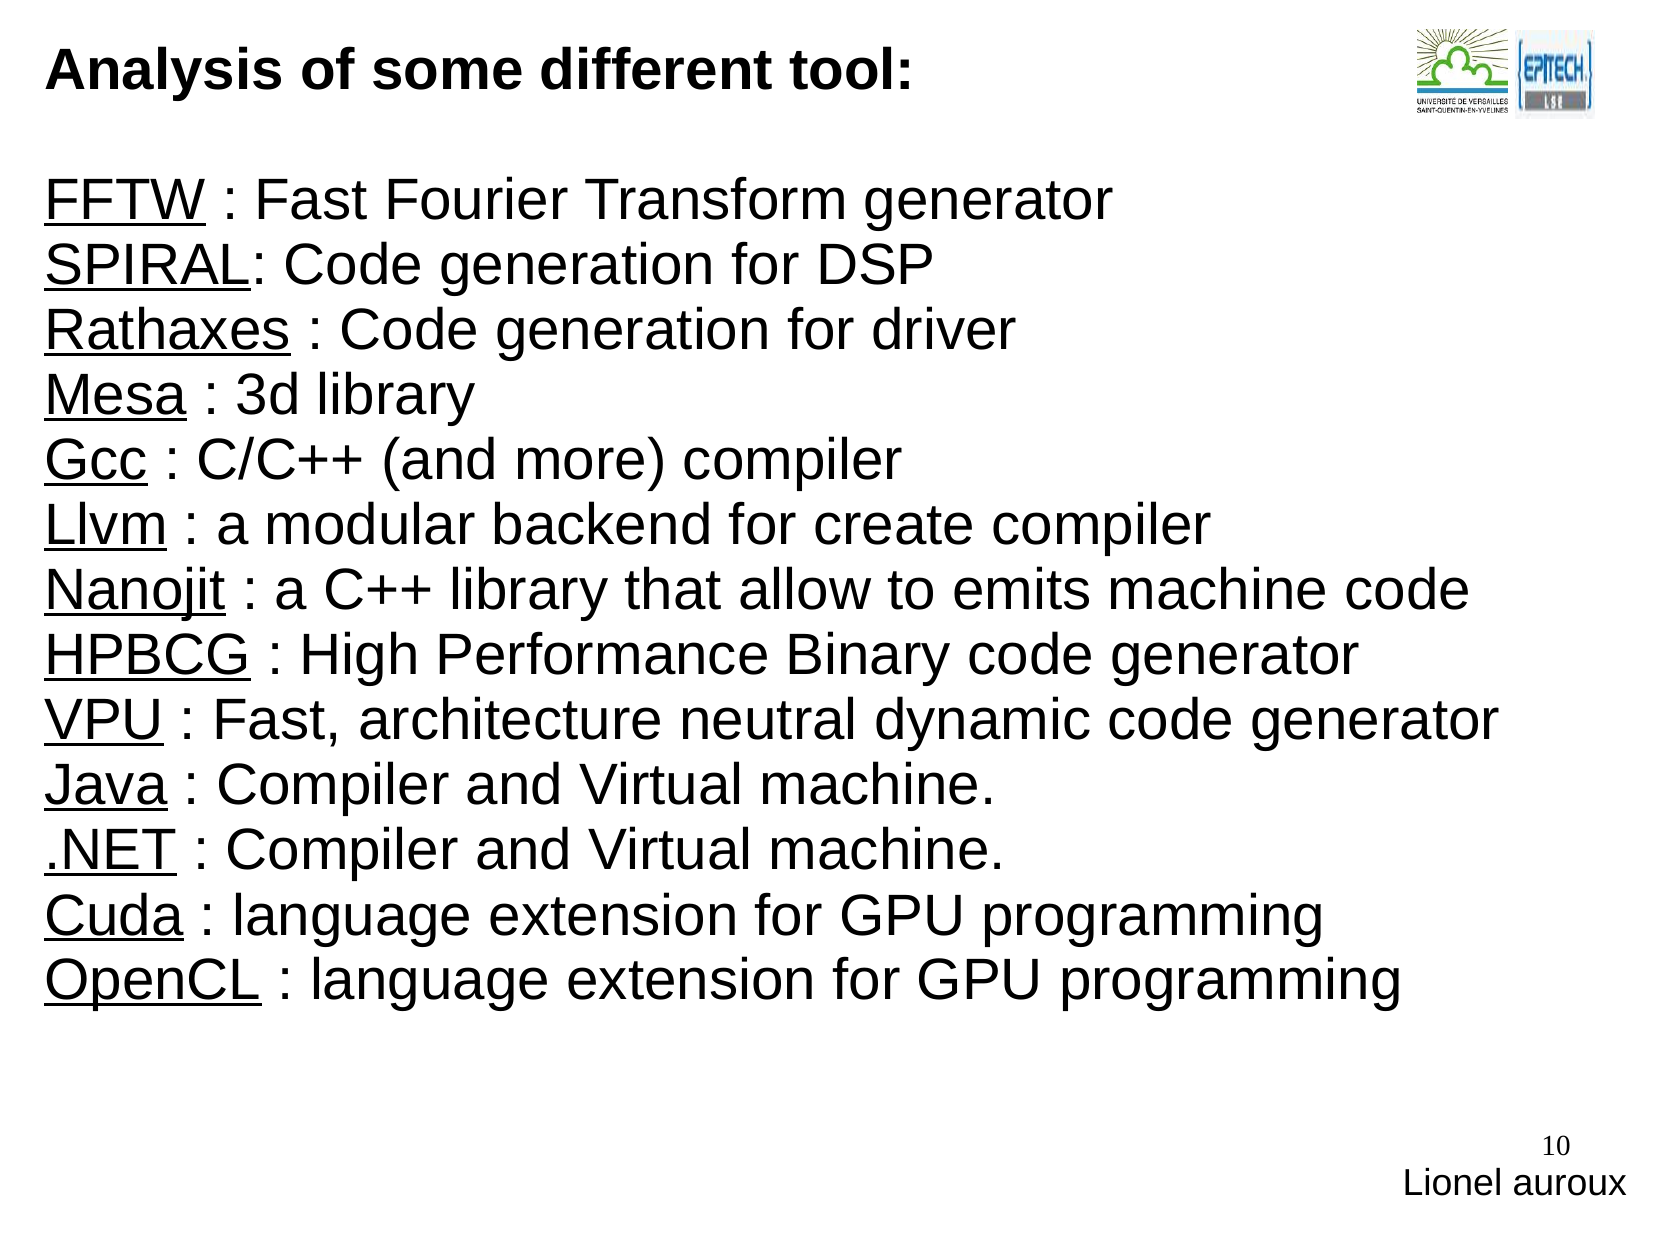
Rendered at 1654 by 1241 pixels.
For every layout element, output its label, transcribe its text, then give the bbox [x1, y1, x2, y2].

picture [1417, 29, 1508, 113]
text_box Lionel auroux [1387, 1153, 1642, 1211]
text_box Analysis of some different tool: FFTW : Fast Fourier Transform generator SPIRAL: Code generation for DSP Rathaxes : Code generation for driver Mesa : 3d library Gcc : C/C++ (and more) compiler Llvm : a modular backend for create compiler Nanojit : a C++ library that allow to emits machine code HPBCG : High Performance Binary code generator VPU : Fast, architecture neutral dynamic code generator Java : Compiler and Virtual machine. .NET : Compiler and Virtual machine. Cuda : language extension for GPU programming OpenCL : language extension for GPU programming [29, 29, 1625, 1211]
picture [1515, 30, 1595, 119]
